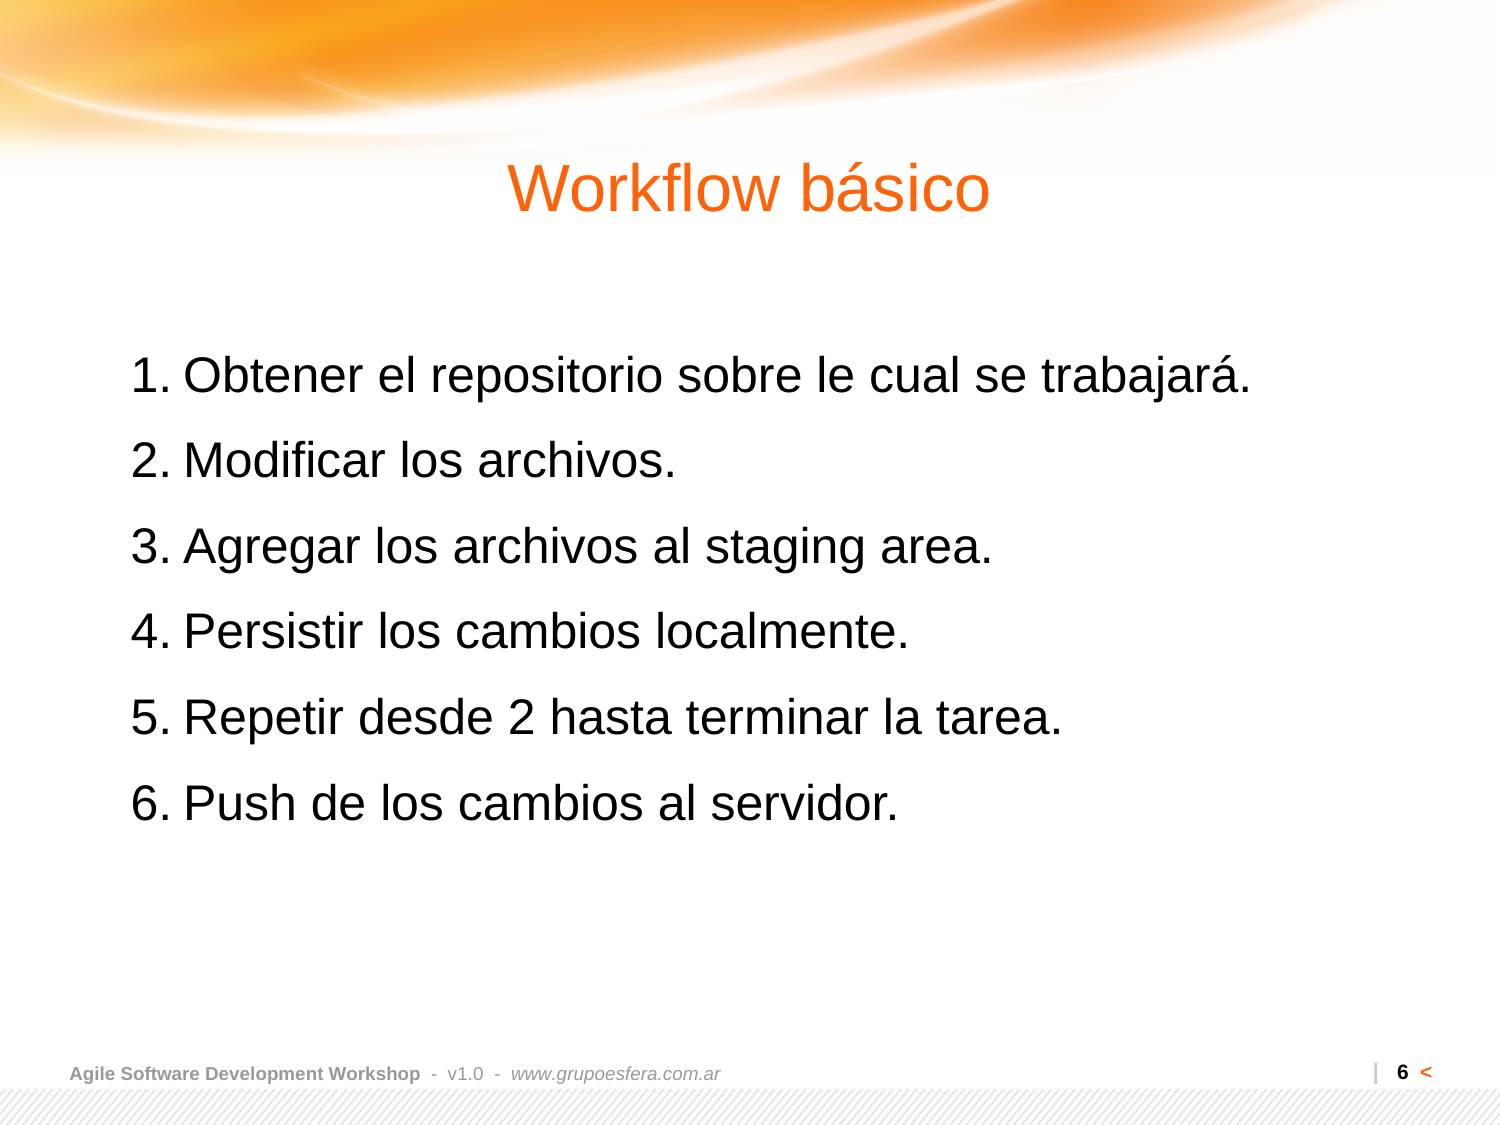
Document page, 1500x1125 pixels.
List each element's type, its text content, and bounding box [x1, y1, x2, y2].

title Workflow básico [143, 133, 1357, 247]
picture [0, 1089, 1500, 1125]
picture [0, 0, 1500, 174]
list Obtener el repositorio sobre le cual se trabajará. Modificar los archivos. Agregar los archivos al staging area. Persistir los cambios localmente. Repetir desde 2 hasta terminar la tarea. Push de los cambios al servidor. [130, 346, 1363, 1002]
